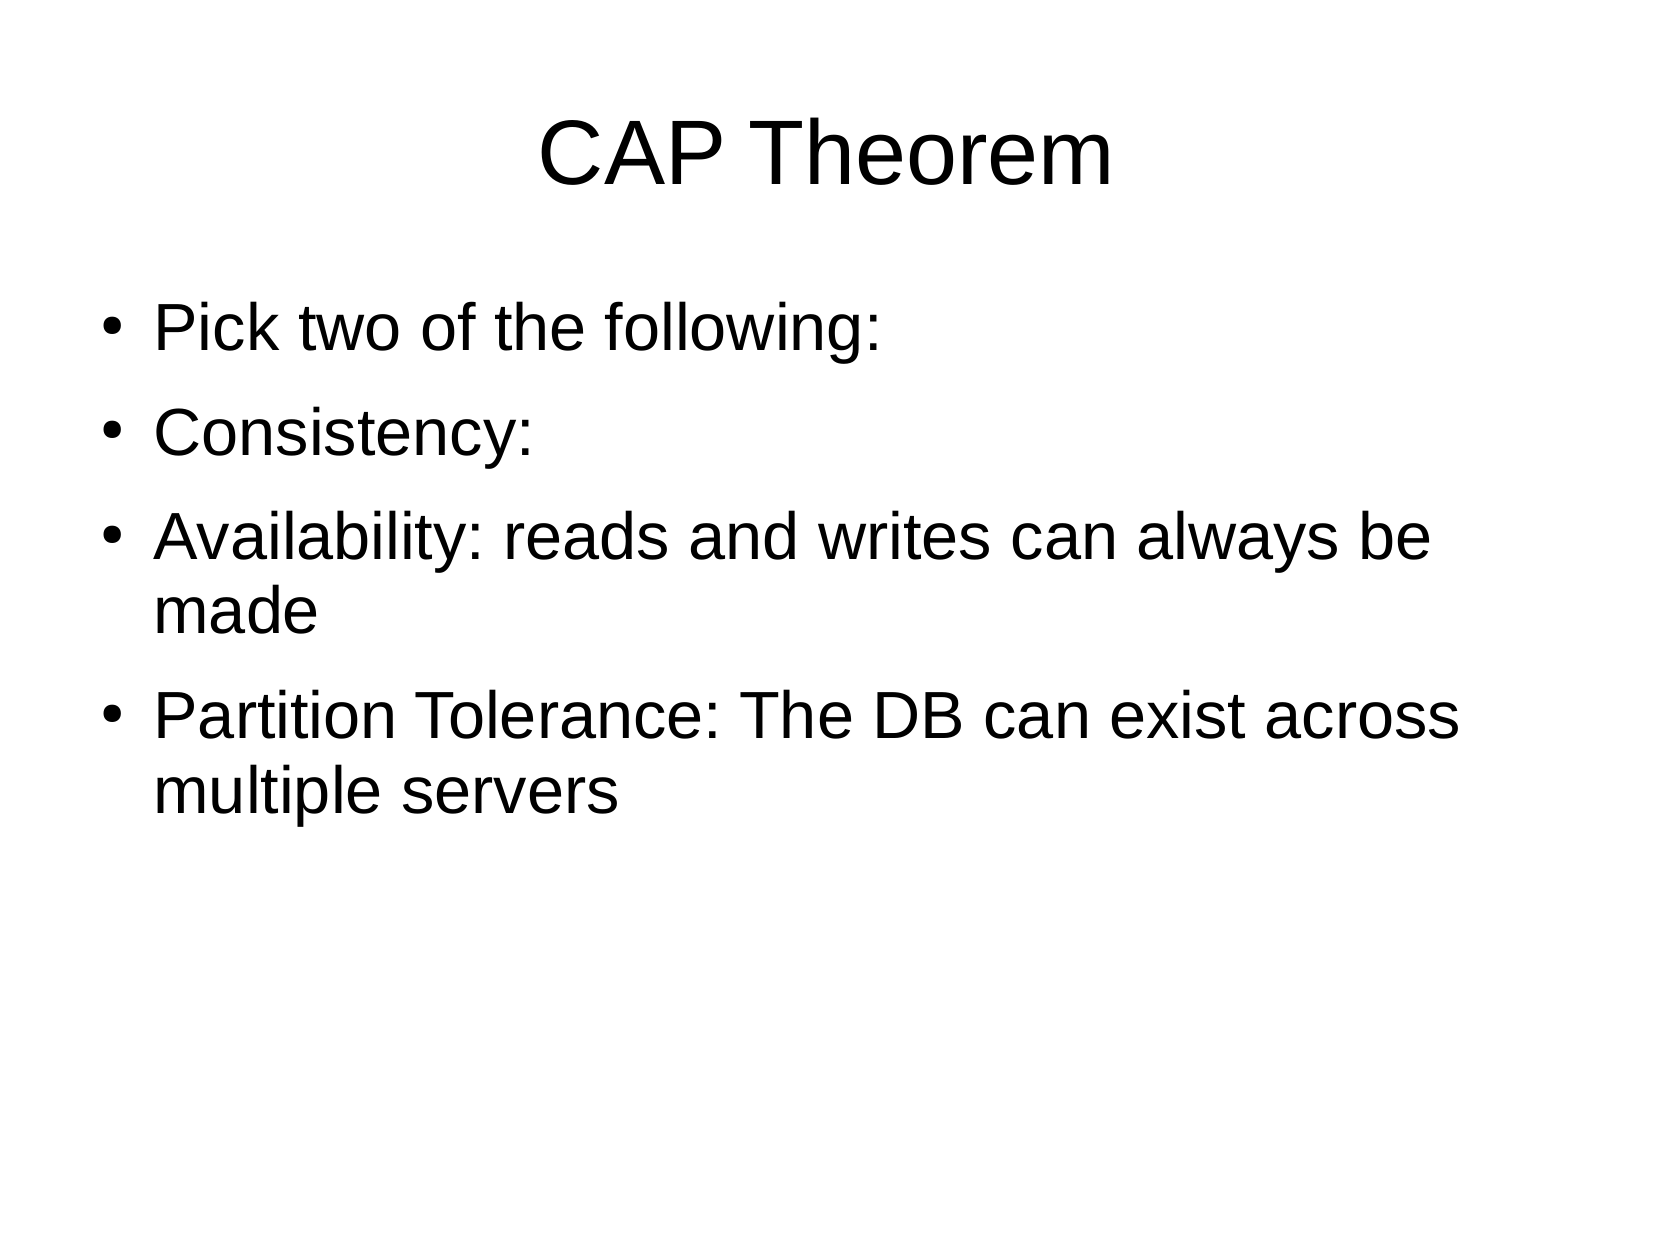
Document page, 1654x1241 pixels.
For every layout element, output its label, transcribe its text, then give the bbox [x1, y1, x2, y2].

list Pick two of the following: Consistency: Availability: reads and writes can always be made Partition Tolerance: The DB can exist across multiple servers [82, 290, 1571, 1010]
title CAP Theorem [82, 49, 1571, 257]
